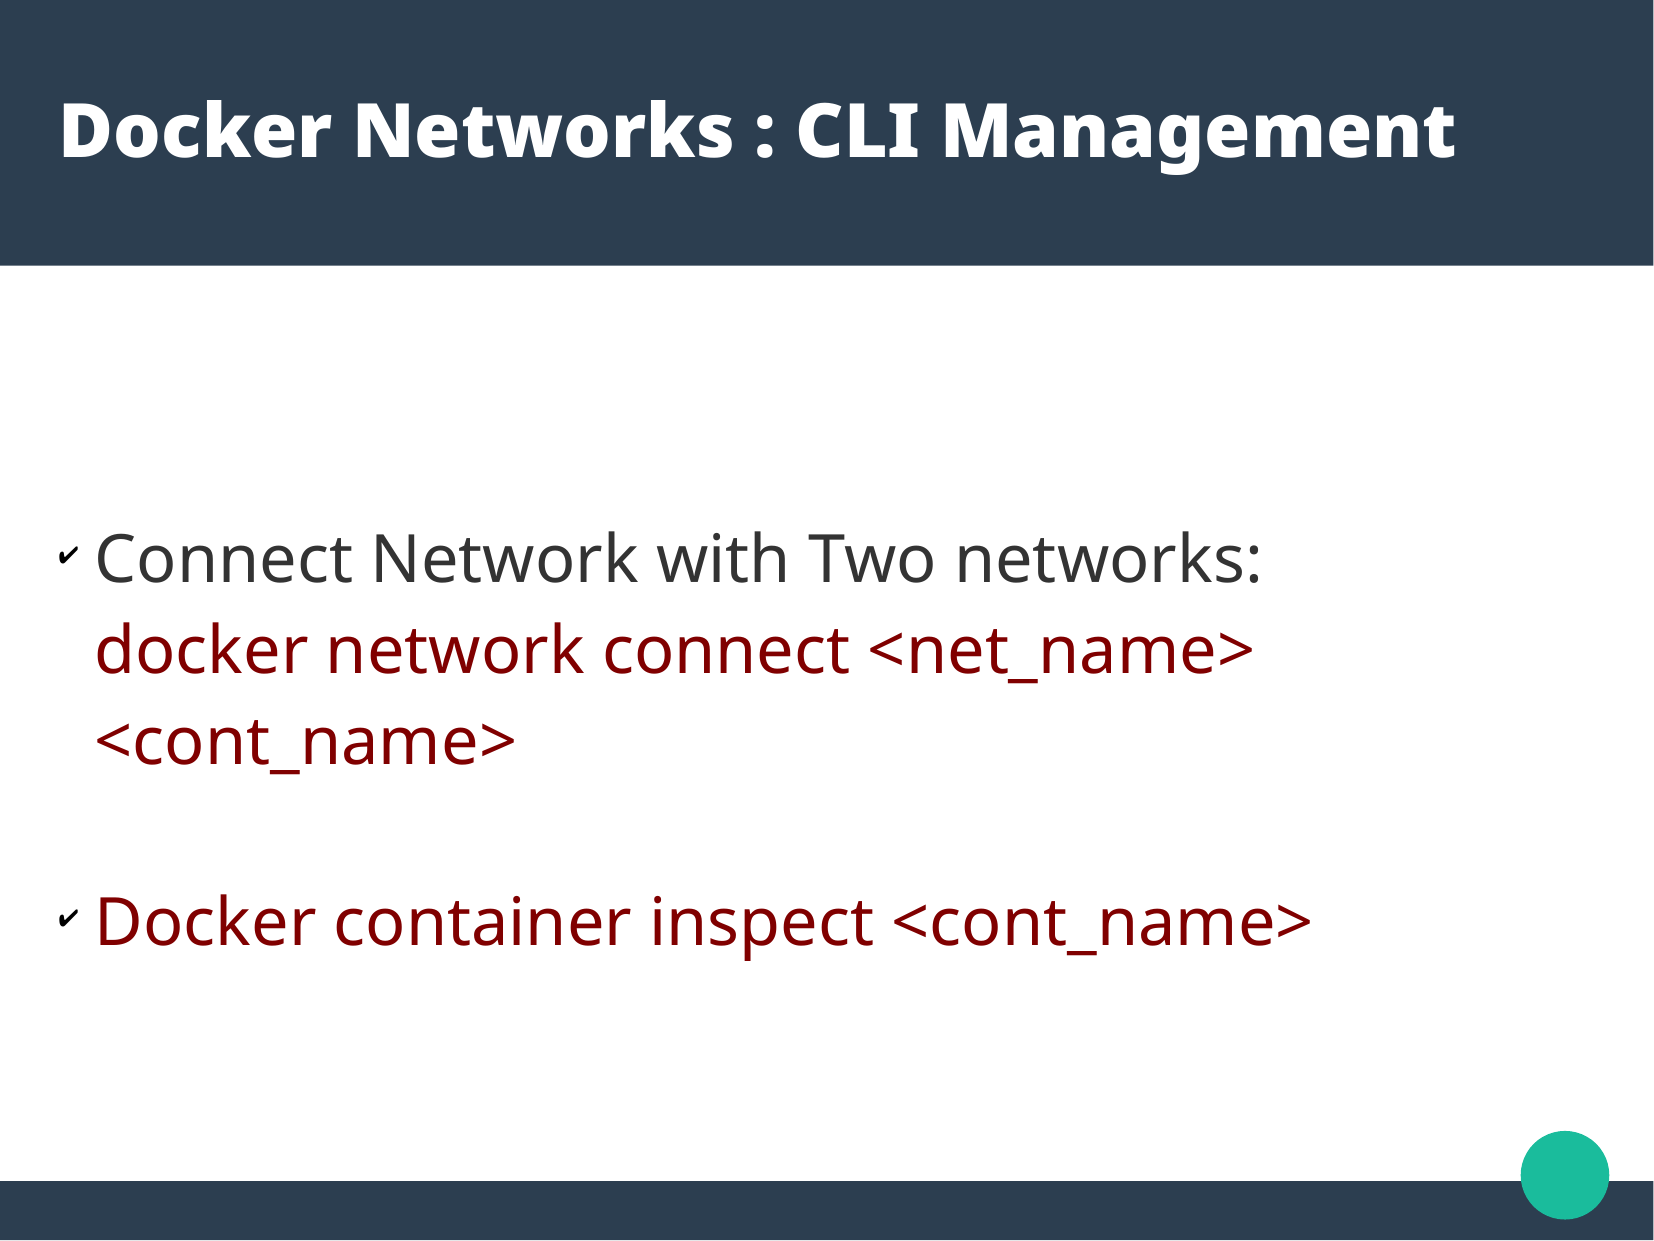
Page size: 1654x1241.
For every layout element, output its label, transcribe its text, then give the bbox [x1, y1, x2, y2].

title Docker Networks : CLI Management [59, 40, 1595, 216]
subtitle Connect Network with Two networks: docker network connect <net_name> <cont_name> Docker container inspect <cont_name> [59, 291, 1595, 1186]
